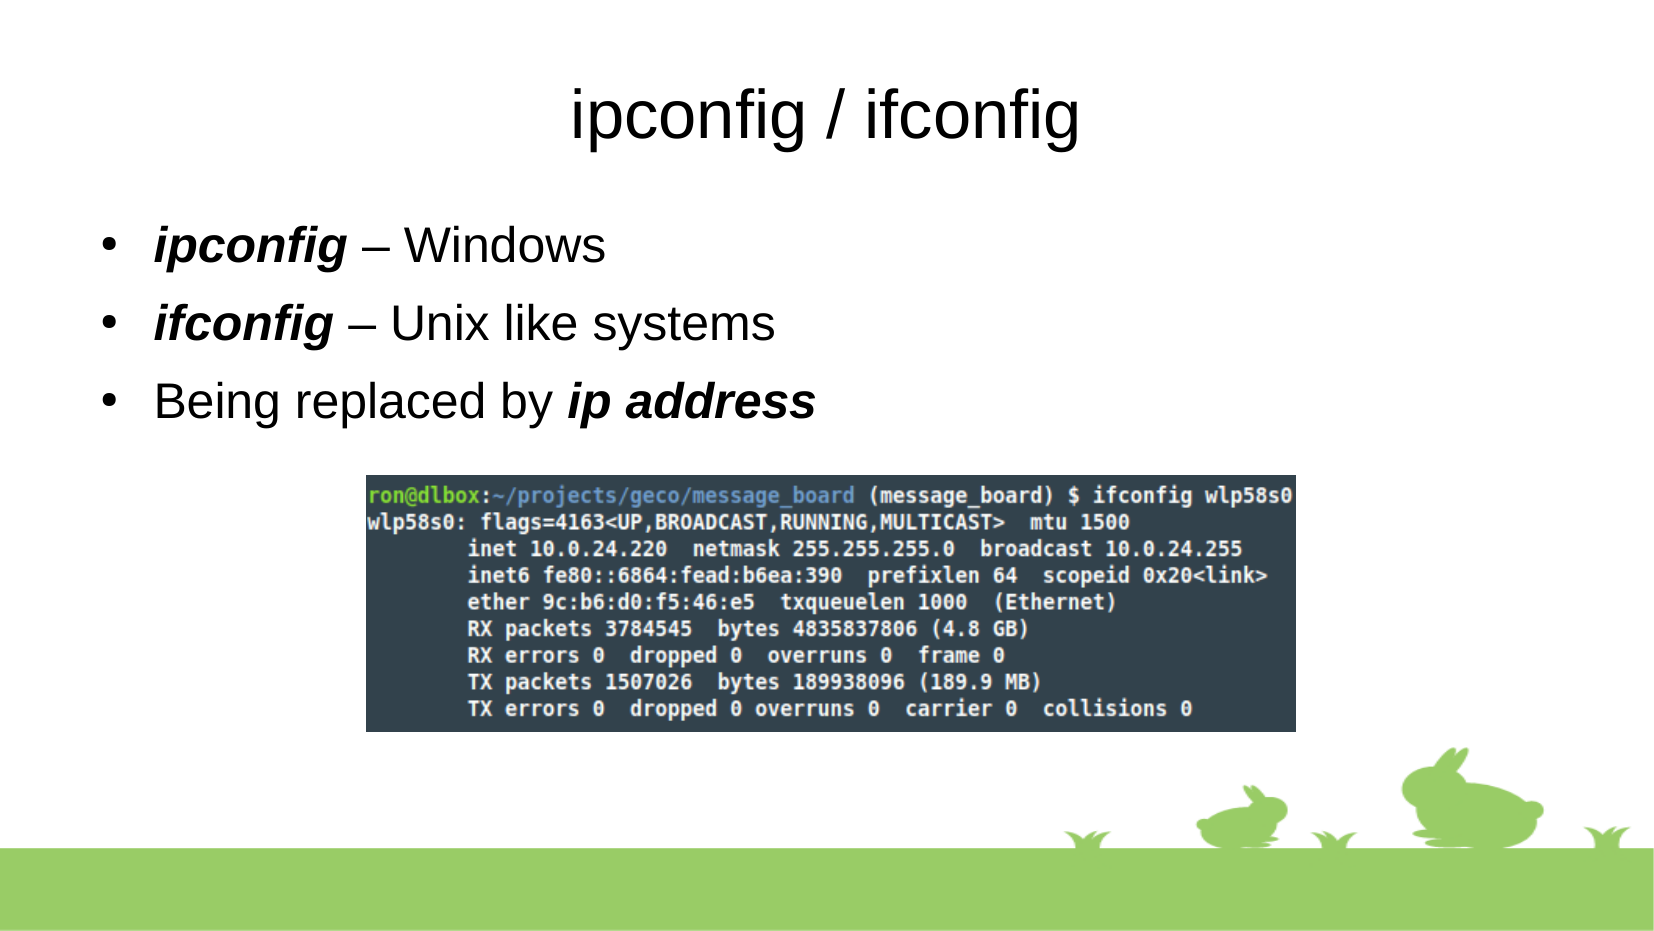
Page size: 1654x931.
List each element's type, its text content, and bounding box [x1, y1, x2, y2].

picture [0, 0, 1654, 931]
title ipconfig / ifconfig [82, 37, 1571, 193]
list ipconfig – Windows ifconfig – Unix like systems Being replaced by ip address [82, 217, 1571, 758]
